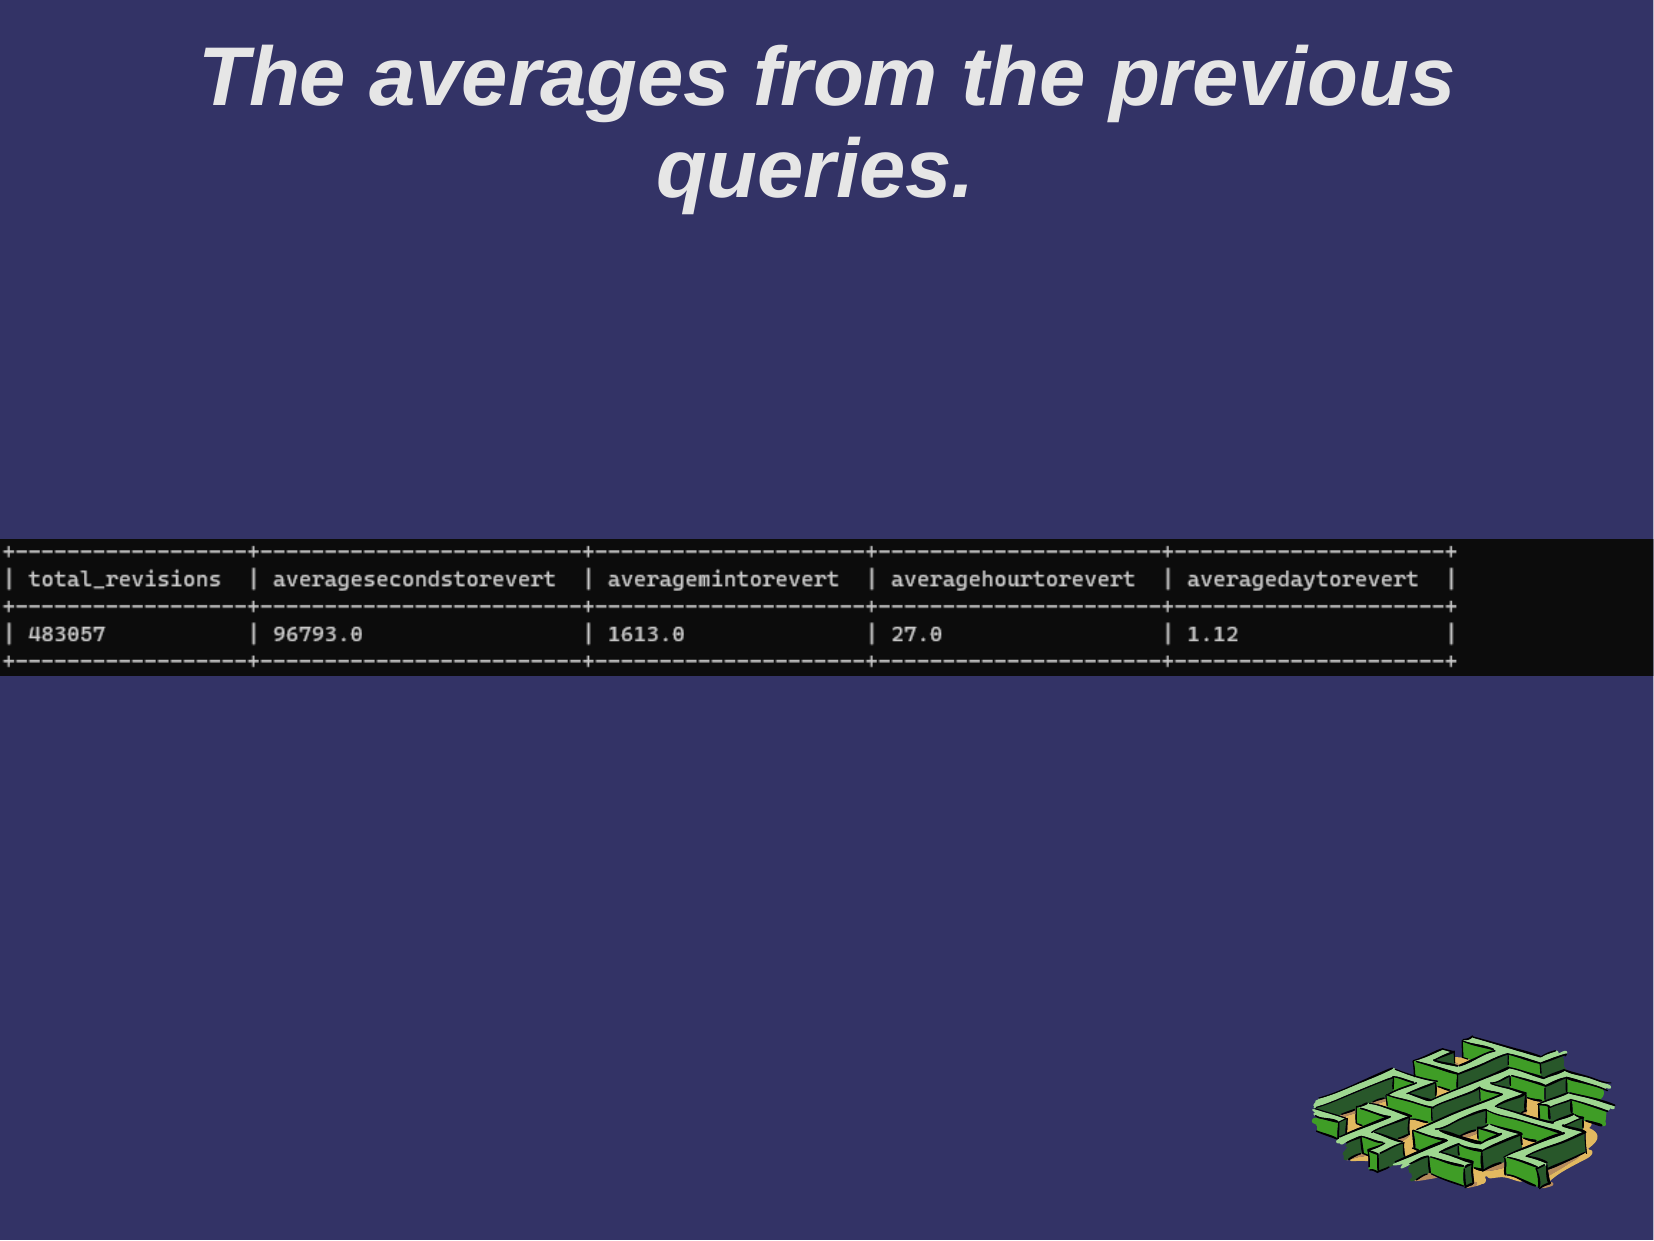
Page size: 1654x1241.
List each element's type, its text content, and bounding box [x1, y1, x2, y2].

picture [0, 539, 1654, 676]
title The averages from the previous queries. [121, 19, 1534, 227]
